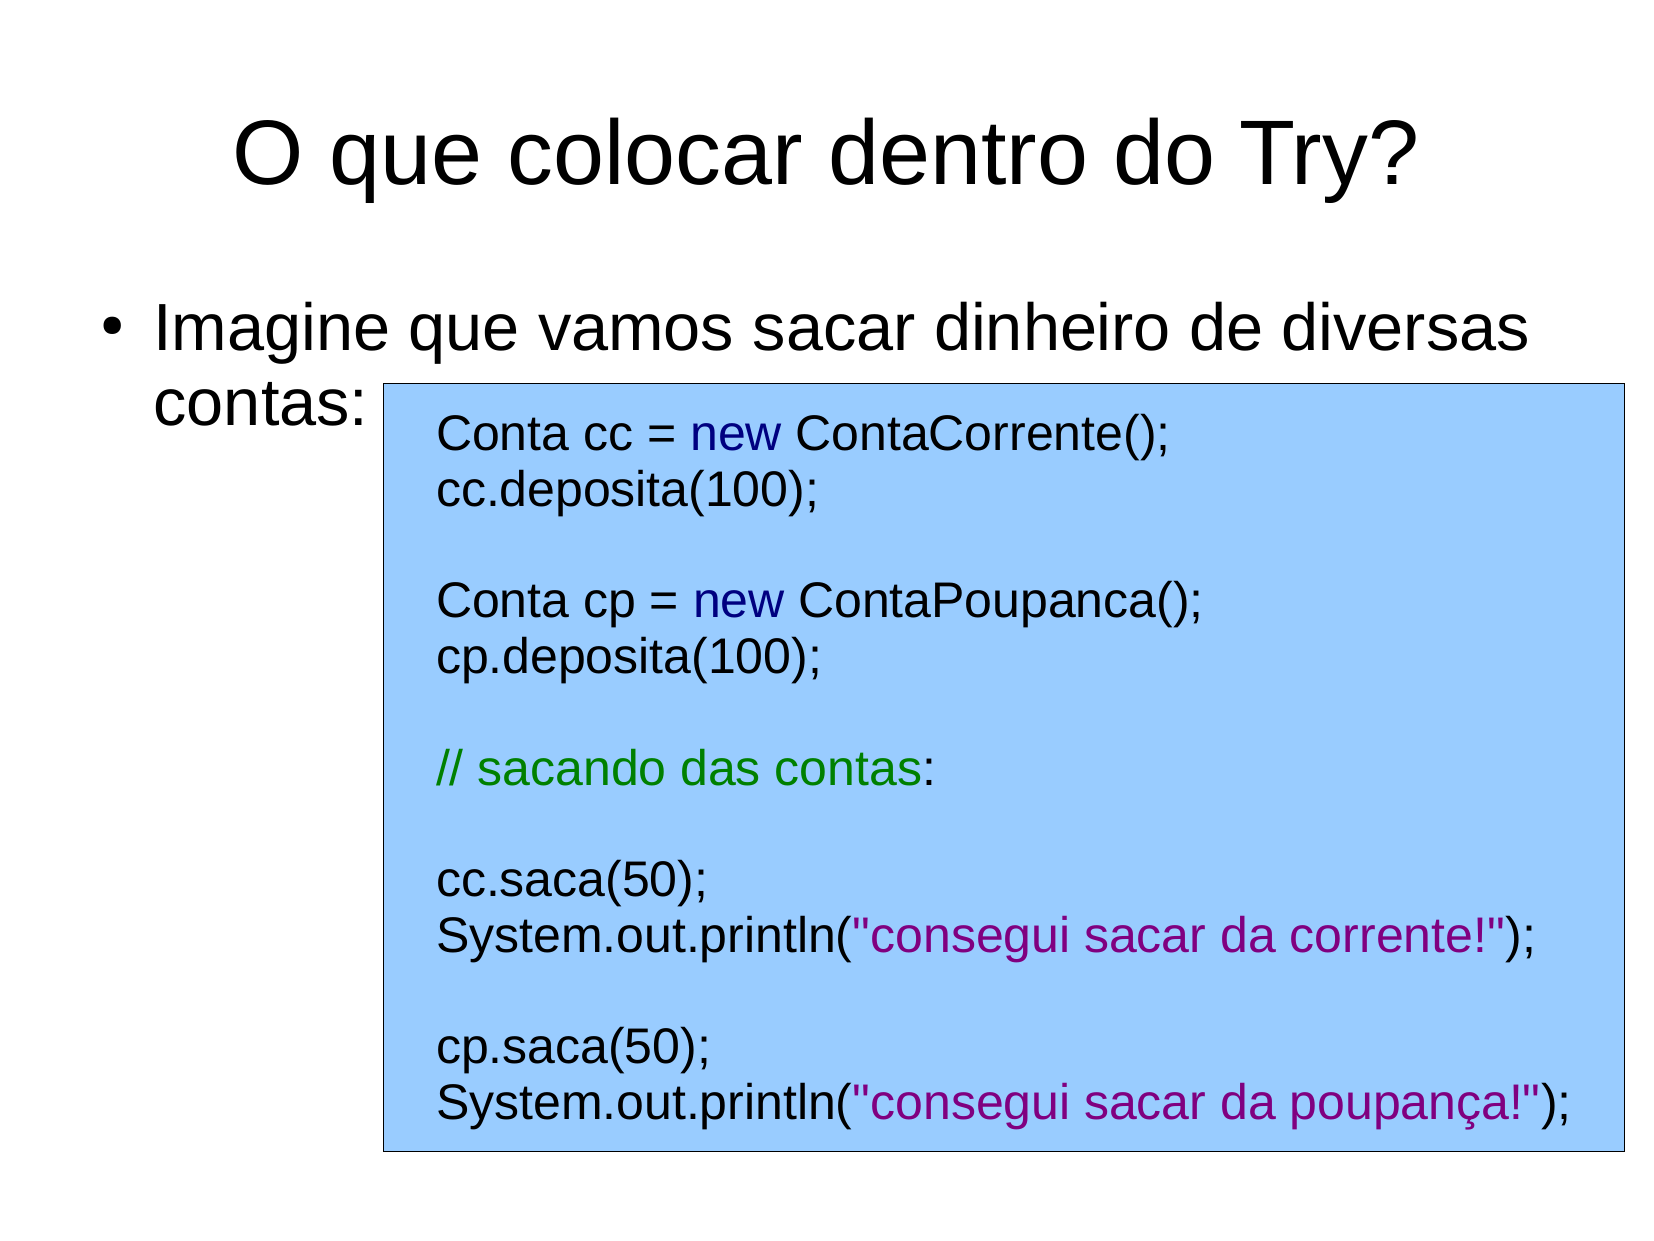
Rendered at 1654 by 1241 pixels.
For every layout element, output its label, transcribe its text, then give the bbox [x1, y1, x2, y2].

list Imagine que vamos sacar dinheiro de diversas contas: [82, 290, 1571, 1109]
text_box Conta cc = new ContaCorrente(); cc.deposita(100); Conta cp = new ContaPoupanca(); cp.deposita(100); // sacando das contas: cc.saca(50); System.out.println("consegui sacar da corrente!"); cp.saca(50); System.out.println("consegui sacar da poupança!"); [383, 383, 1625, 1152]
title O que colocar dentro do Try? [82, 49, 1571, 257]
